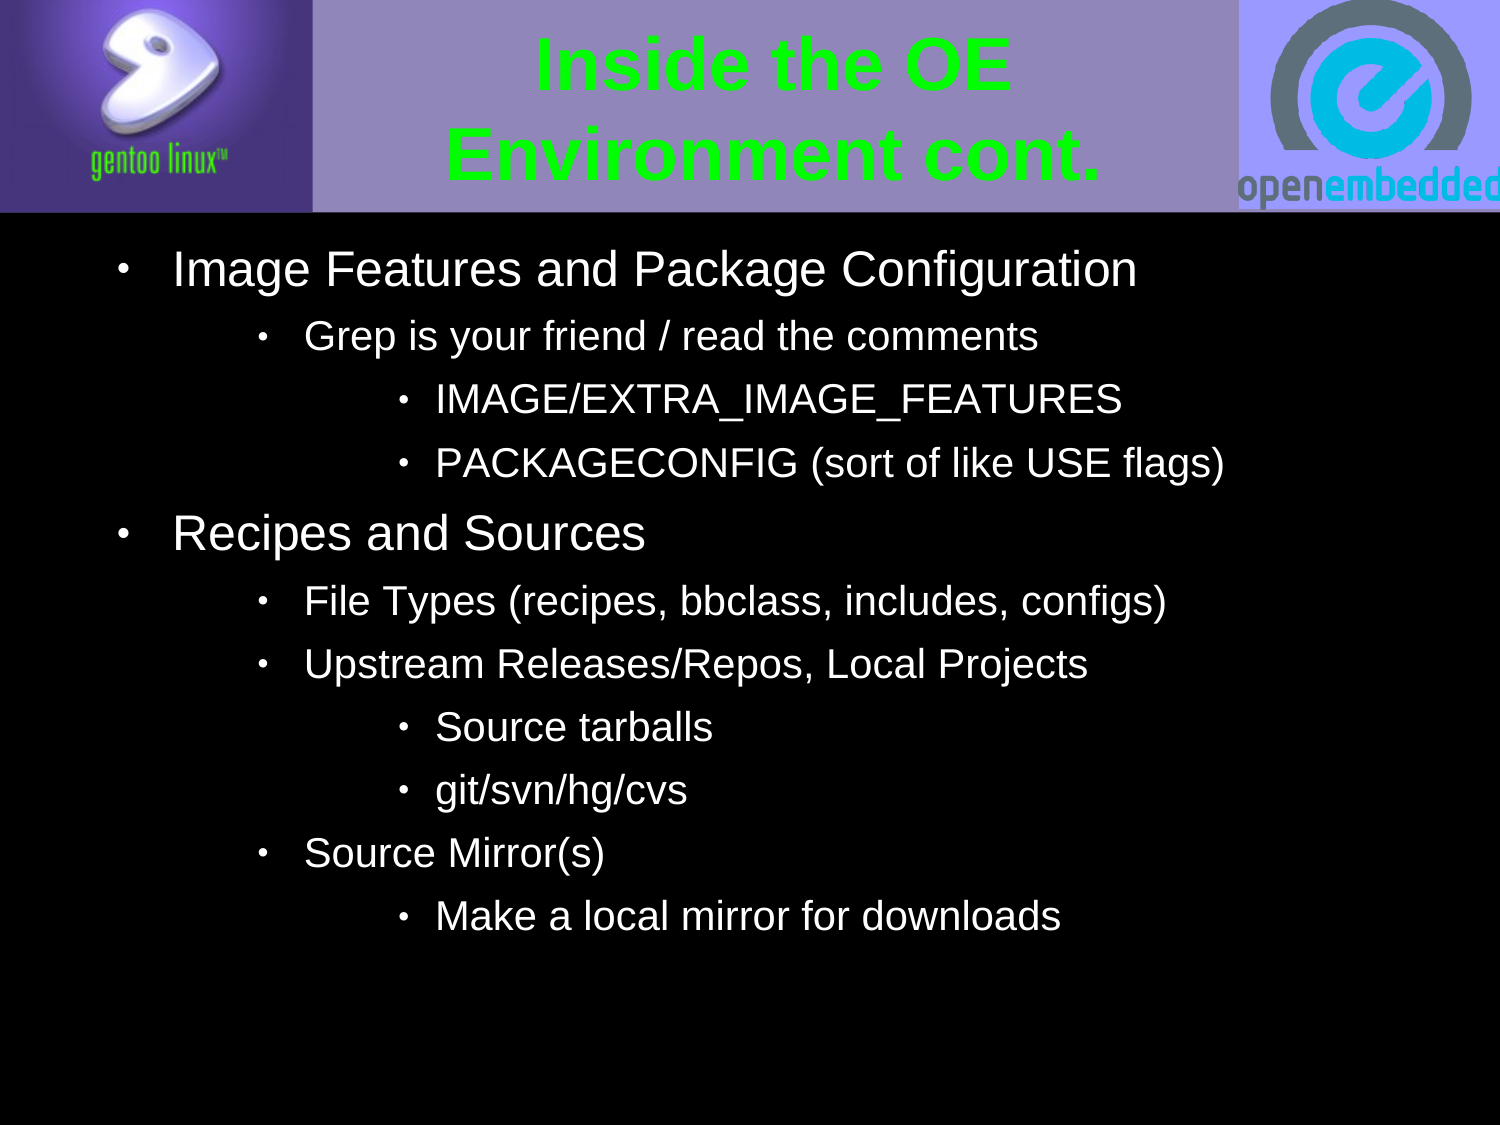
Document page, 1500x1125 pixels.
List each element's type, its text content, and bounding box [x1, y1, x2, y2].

list Image Features and Package Configuration Grep is your friend / read the comments IMAGE/EXTRA_IMAGE_FEATURES PACKAGECONFIG (sort of like USE flags) Recipes and Sources File Types (recipes, bbclass, includes, configs) Upstream Releases/Repos, Local Projects Source tarballs git/svn/hg/cvs Source Mirror(s) Make a local mirror for downloads [60, 238, 1441, 940]
title Inside the OE Environment cont. [319, 12, 1230, 201]
picture [0, 0, 302, 184]
picture [1238, 0, 1500, 210]
